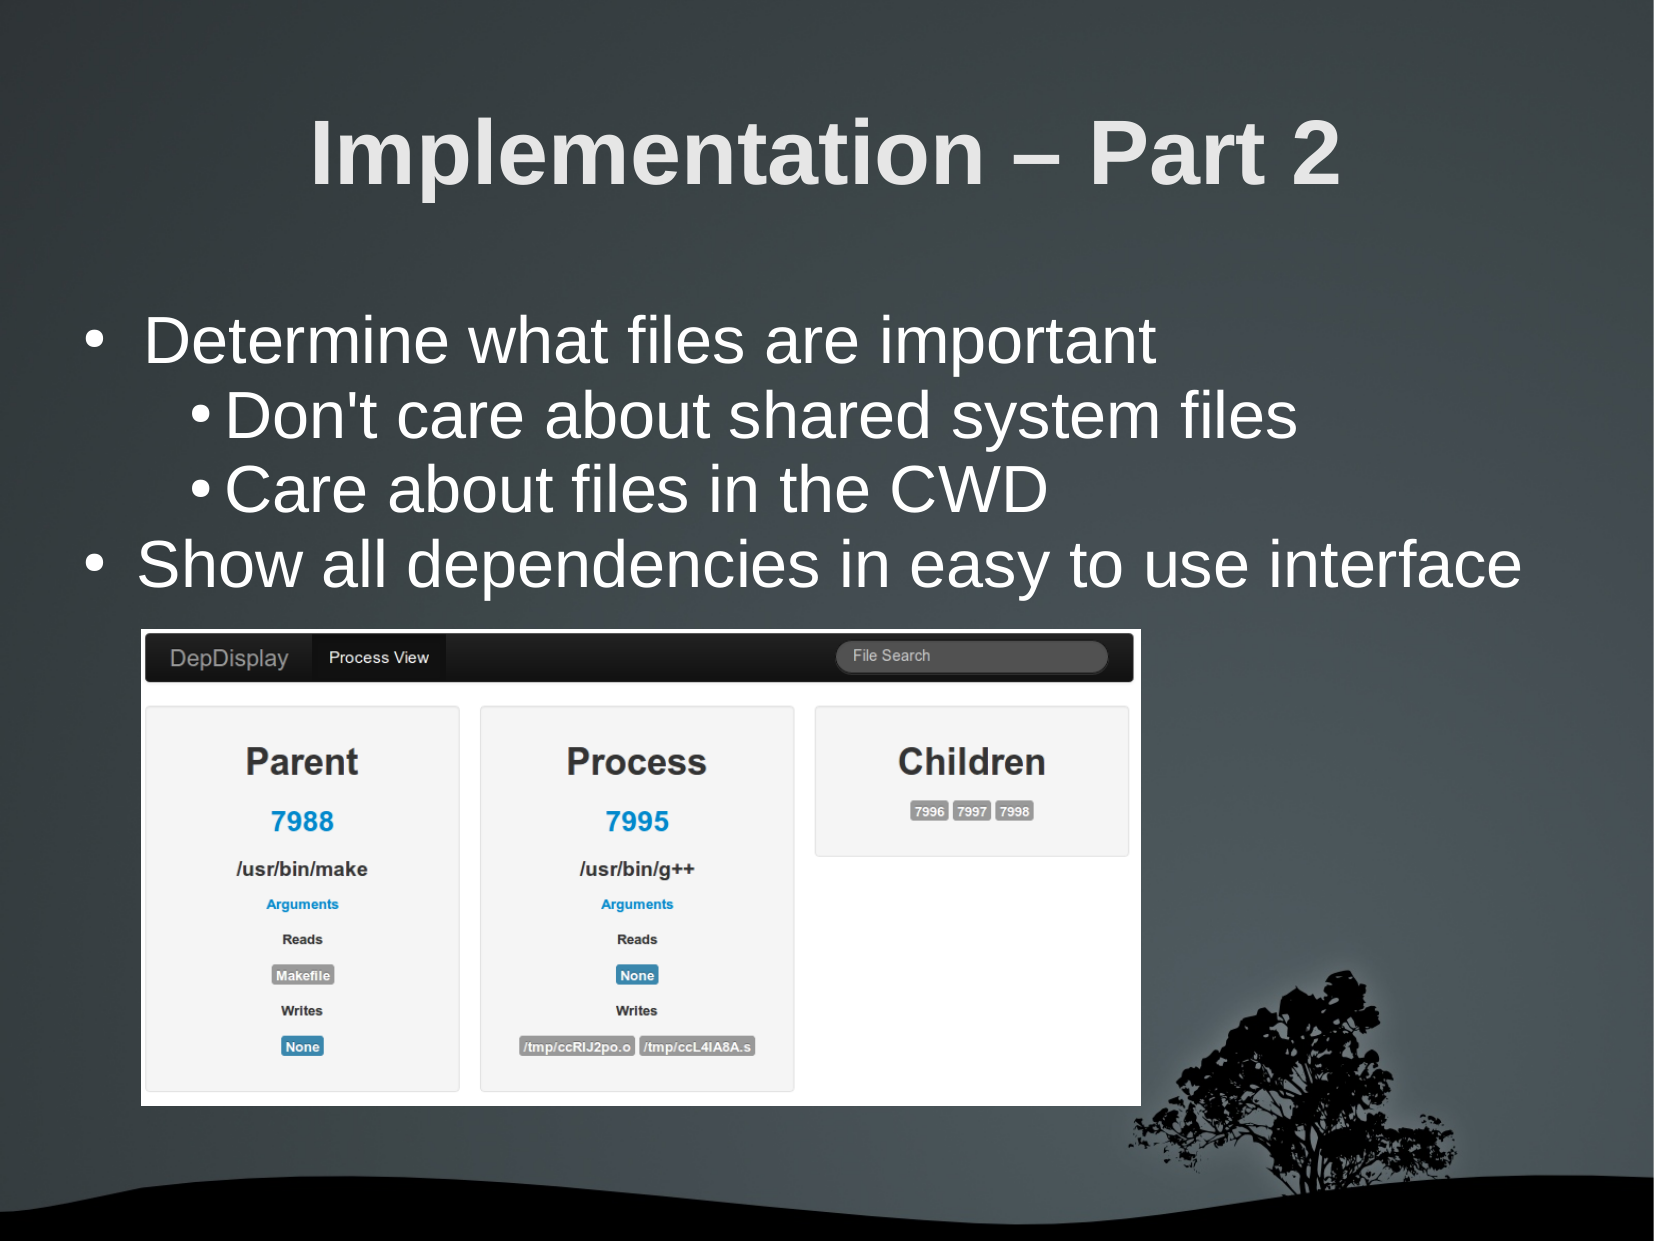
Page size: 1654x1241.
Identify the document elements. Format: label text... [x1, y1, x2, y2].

title Implementation – Part 2 [82, 49, 1571, 257]
picture [0, 0, 1654, 1241]
subtitle Determine what files are important Don't care about shared system files Care about files in the CWD Show all dependencies in easy to use interface [82, 290, 1571, 616]
